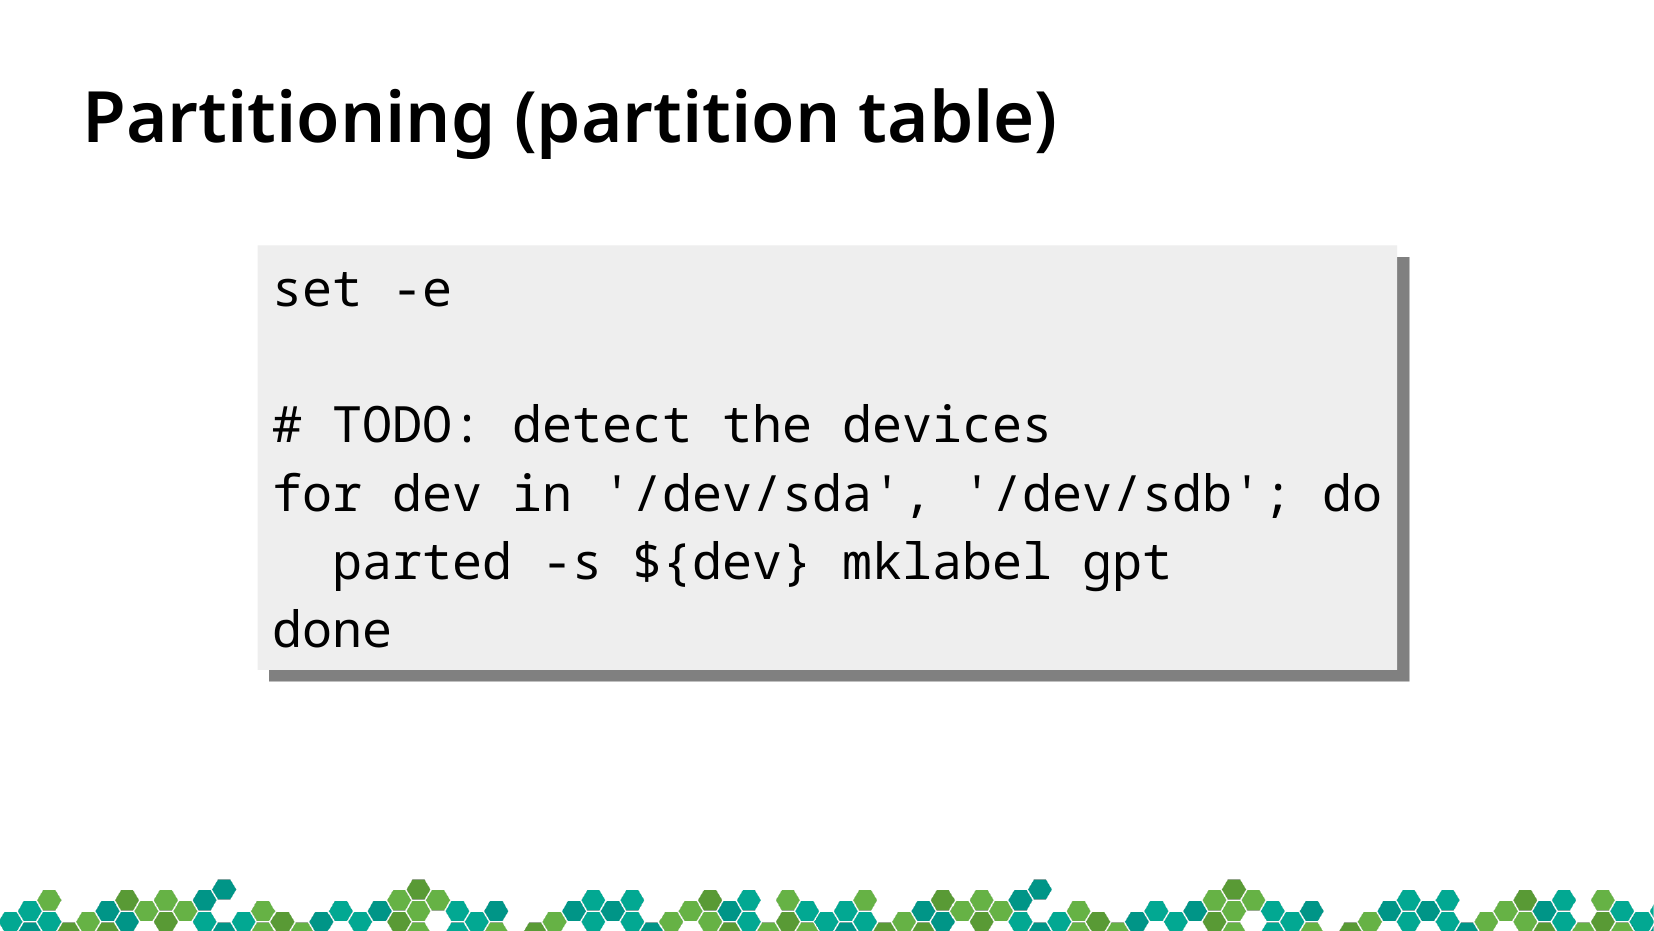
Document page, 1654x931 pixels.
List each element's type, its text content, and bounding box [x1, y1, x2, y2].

text_box set -e # TODO: detect the devices for dev in '/dev/sda', '/dev/sdb'; do parted -s ${dev} mklabel gpt done [257, 245, 1398, 639]
picture [0, 871, 1654, 931]
title Partitioning (partition table) [82, 37, 1571, 193]
